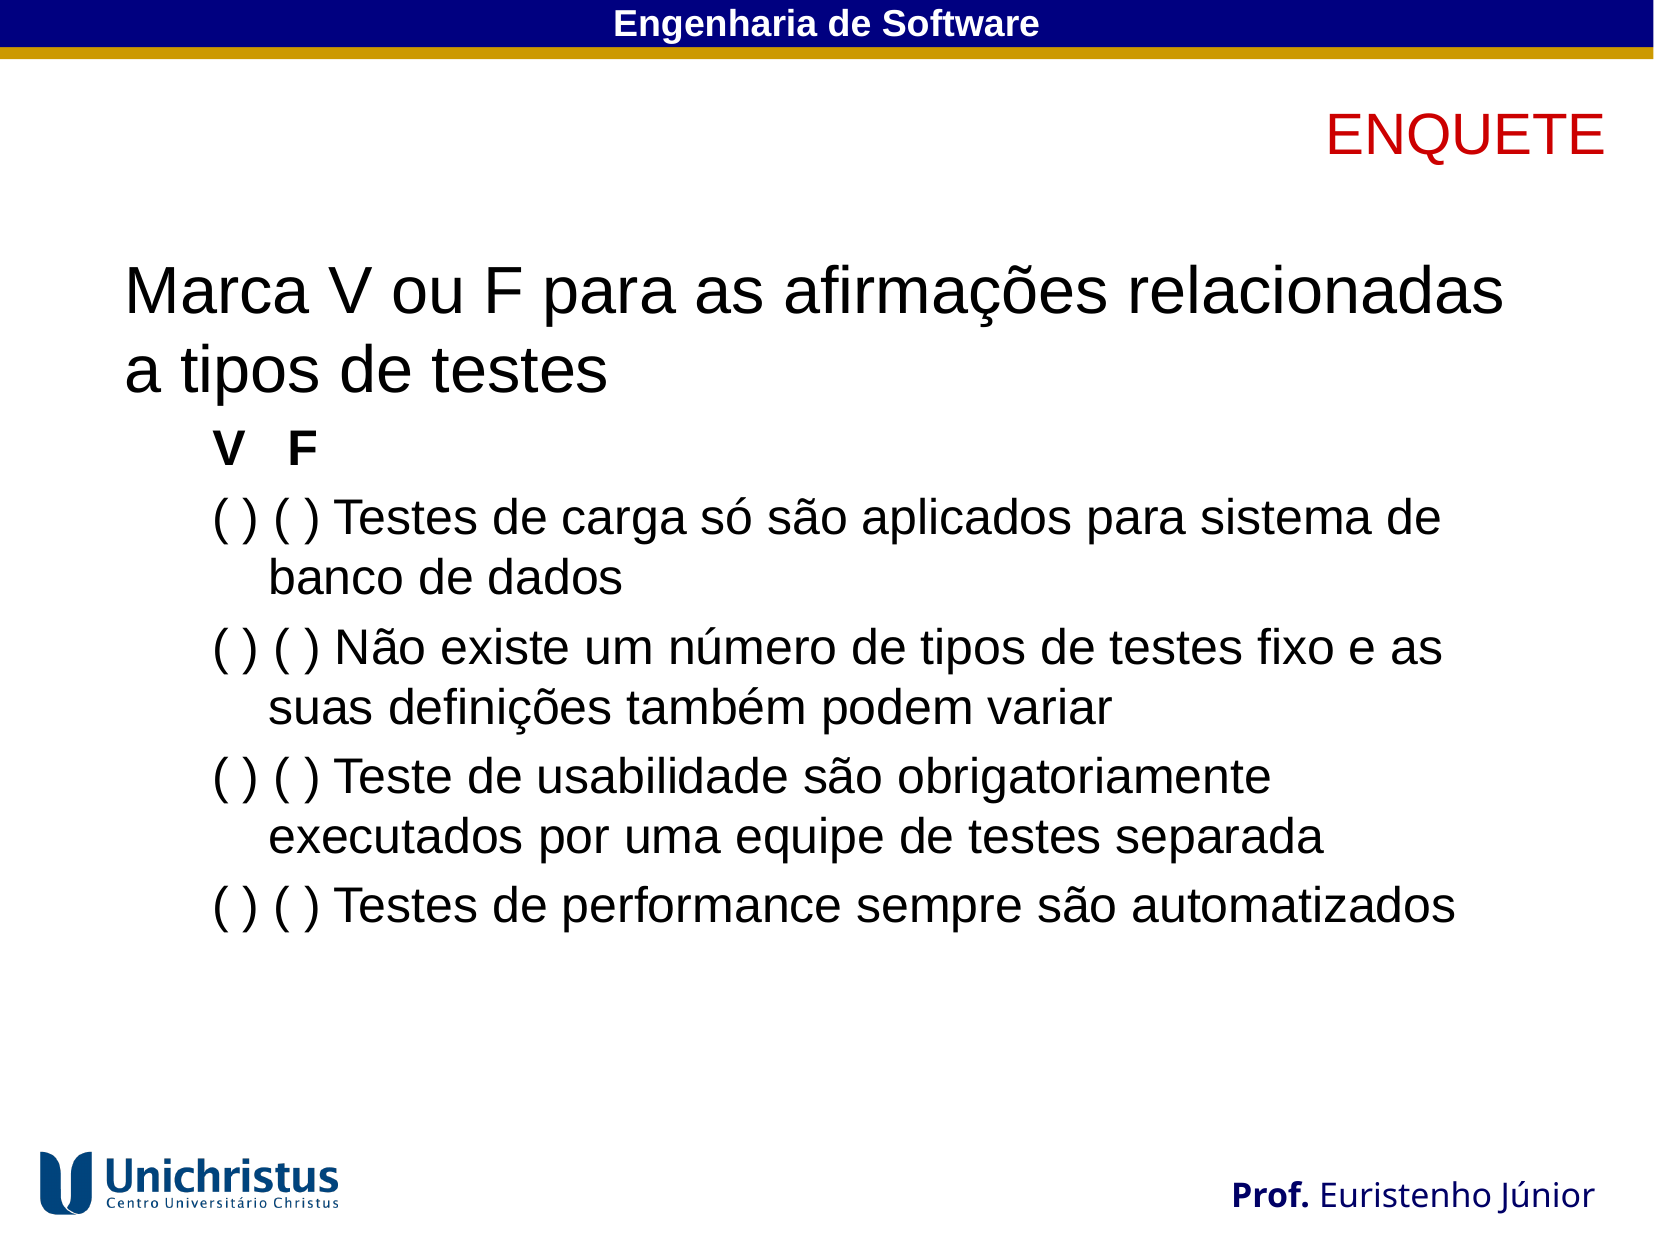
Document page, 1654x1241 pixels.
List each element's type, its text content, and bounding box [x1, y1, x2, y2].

picture [35, 1148, 343, 1217]
list Marca V ou F para as afirmações relacionadas a tipos de testes V F ( ) ( ) Testes de carga só são aplicados para sistema de banco de dados ( ) ( ) Não existe um número de tipos de testes fixo e as suas definições também podem variar ( ) ( ) Teste de usabilidade são obrigatoriamente executados por uma equipe de testes separada ( ) ( ) Testes de performance sempre são automatizados [47, 238, 1524, 1010]
text_box [0, 48, 1654, 60]
text_box ENQUETE [1311, 94, 1622, 189]
text_box Prof. Euristenho Júnior [1216, 1163, 1654, 1224]
text_box Engenharia de Software [0, 0, 1654, 48]
